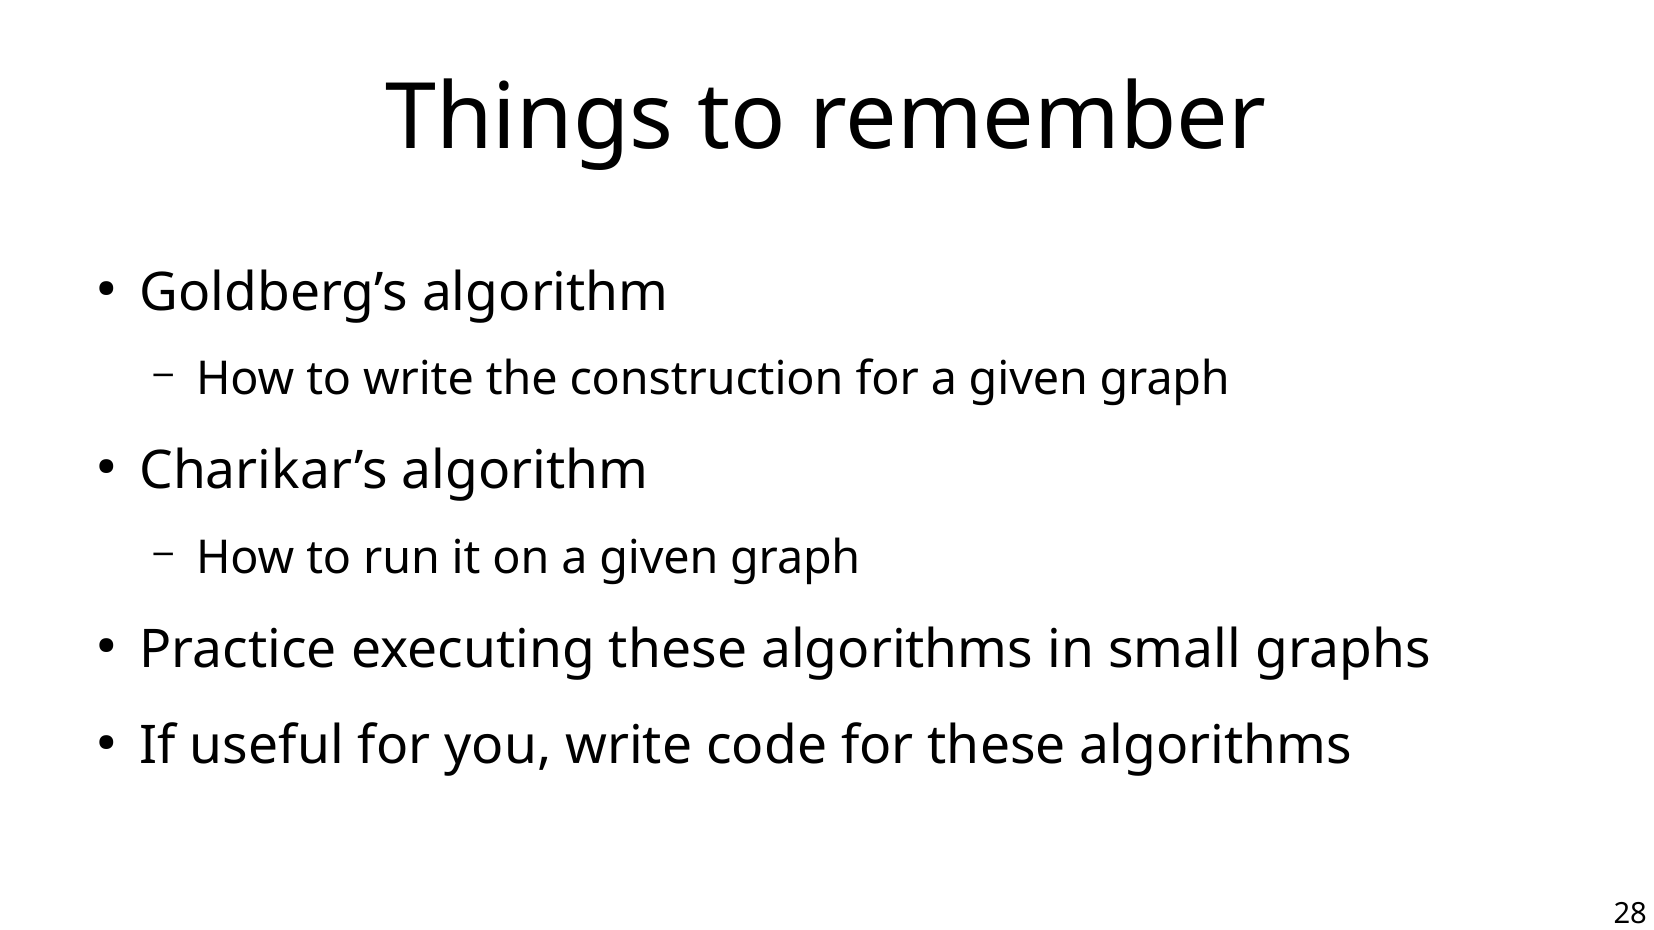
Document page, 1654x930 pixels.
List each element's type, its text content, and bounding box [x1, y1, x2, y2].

list Goldberg’s algorithm How to write the construction for a given graph Charikar’s algorithm How to run it on a given graph Practice executing these algorithms in small graphs If useful for you, write code for these algorithms [82, 252, 1571, 793]
title Things to remember [82, 1, 1571, 225]
